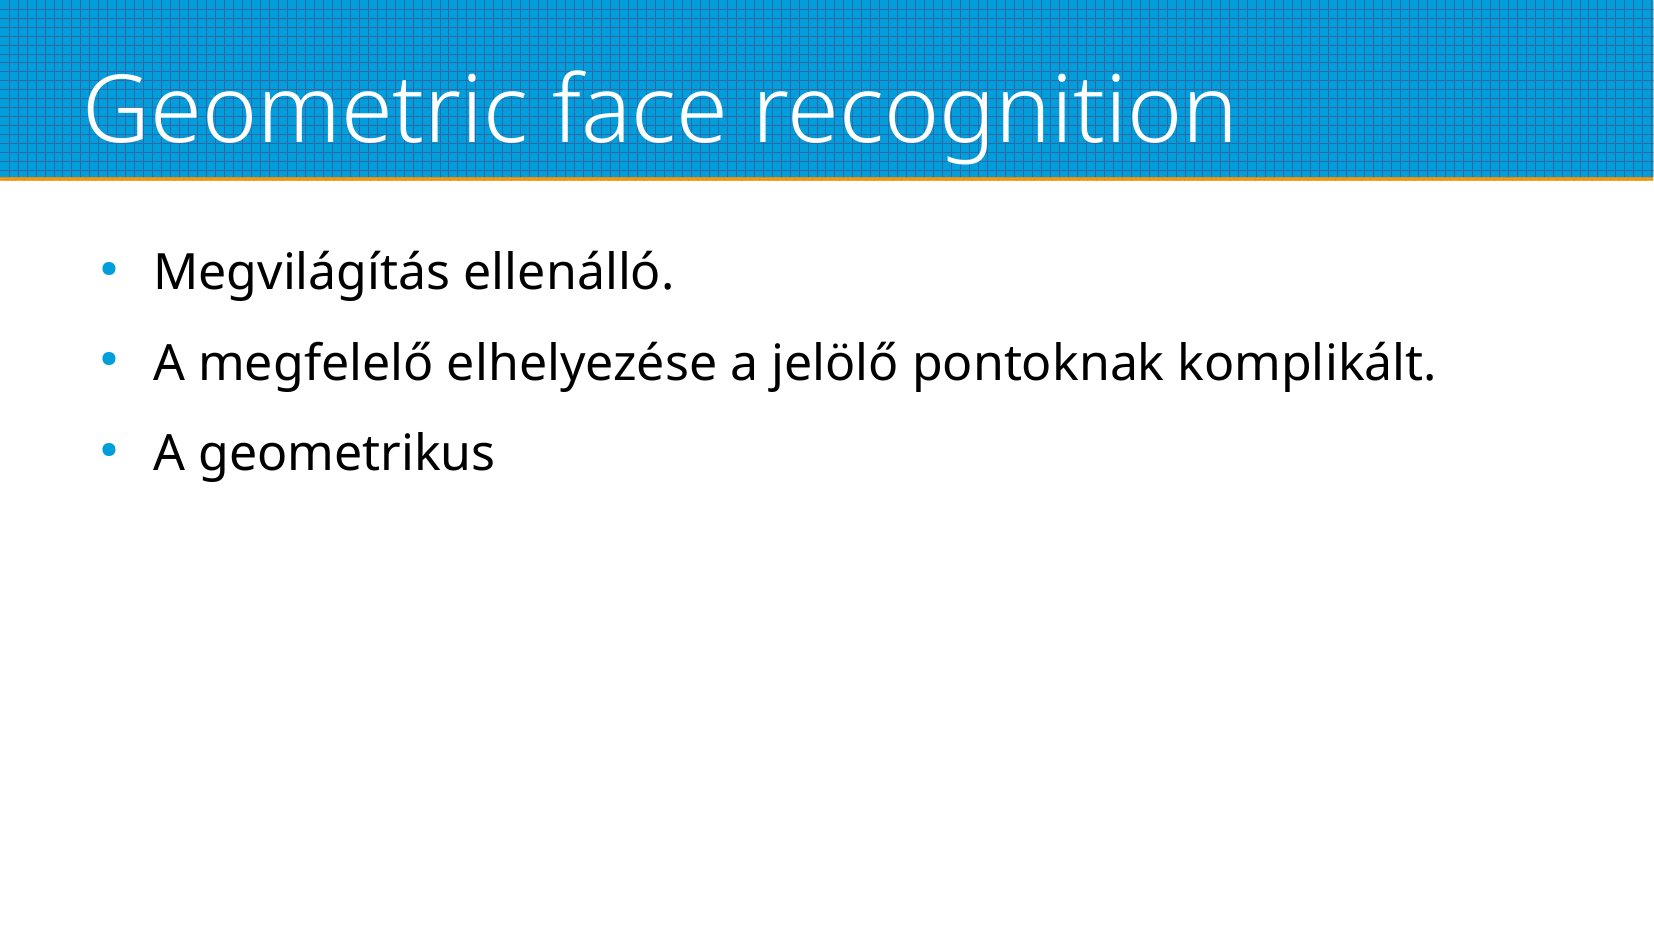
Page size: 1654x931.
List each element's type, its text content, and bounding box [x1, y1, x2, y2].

list Megvilágítás ellenálló. A megfelelő elhelyezése a jelölő pontoknak komplikált. A geometrikus [82, 236, 1563, 811]
title Geometric face recognition [82, 14, 1571, 171]
